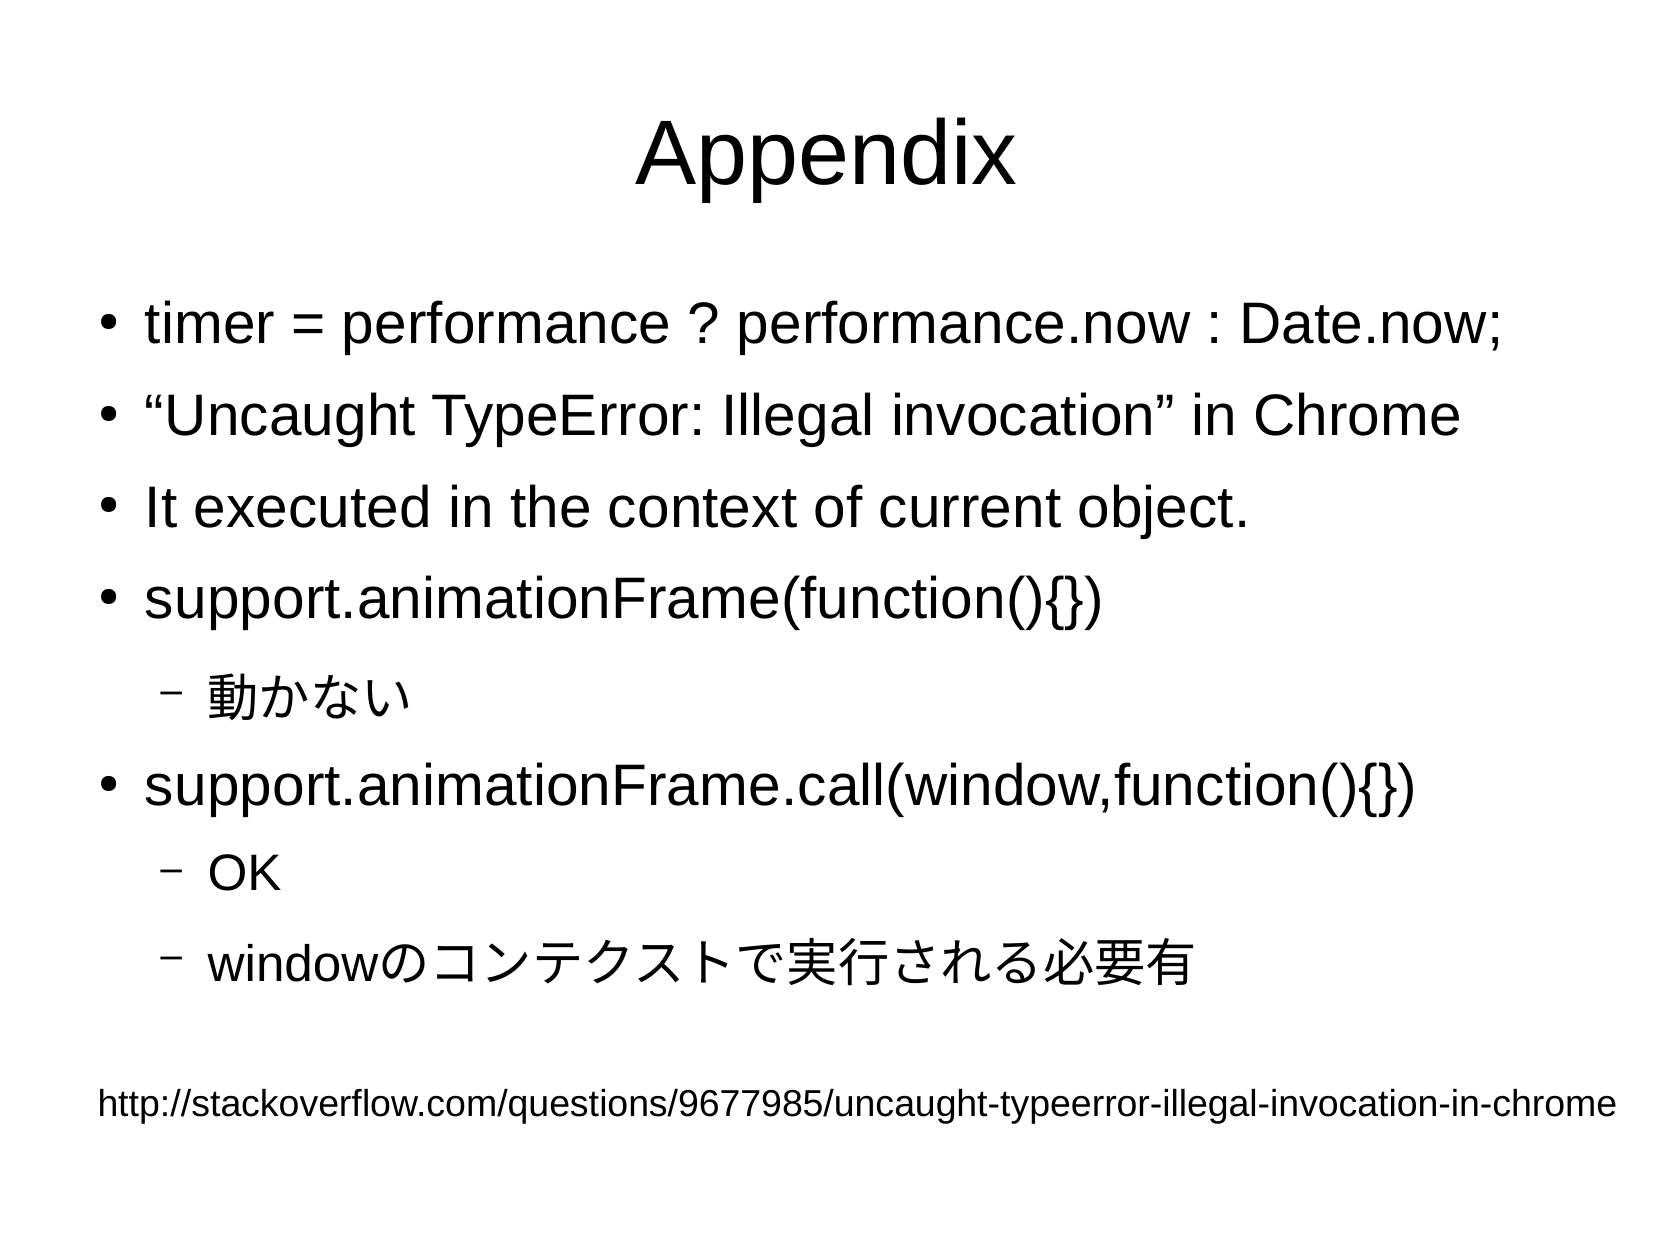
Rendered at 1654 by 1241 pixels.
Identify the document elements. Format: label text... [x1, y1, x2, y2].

title Appendix [82, 49, 1571, 257]
list timer = performance ? performance.now : Date.now; “Uncaught TypeError: Illegal invocation” in Chrome It executed in the context of current object. support.animationFrame(function(){}) 動かない support.animationFrame.call(window,function(){}) OK windowのコンテクストで実行される必要有 [82, 290, 1571, 1010]
text_box http://stackoverflow.com/questions/9677985/uncaught-typeerror-illegal-invocation-in-chrome [82, 1074, 1633, 1132]
